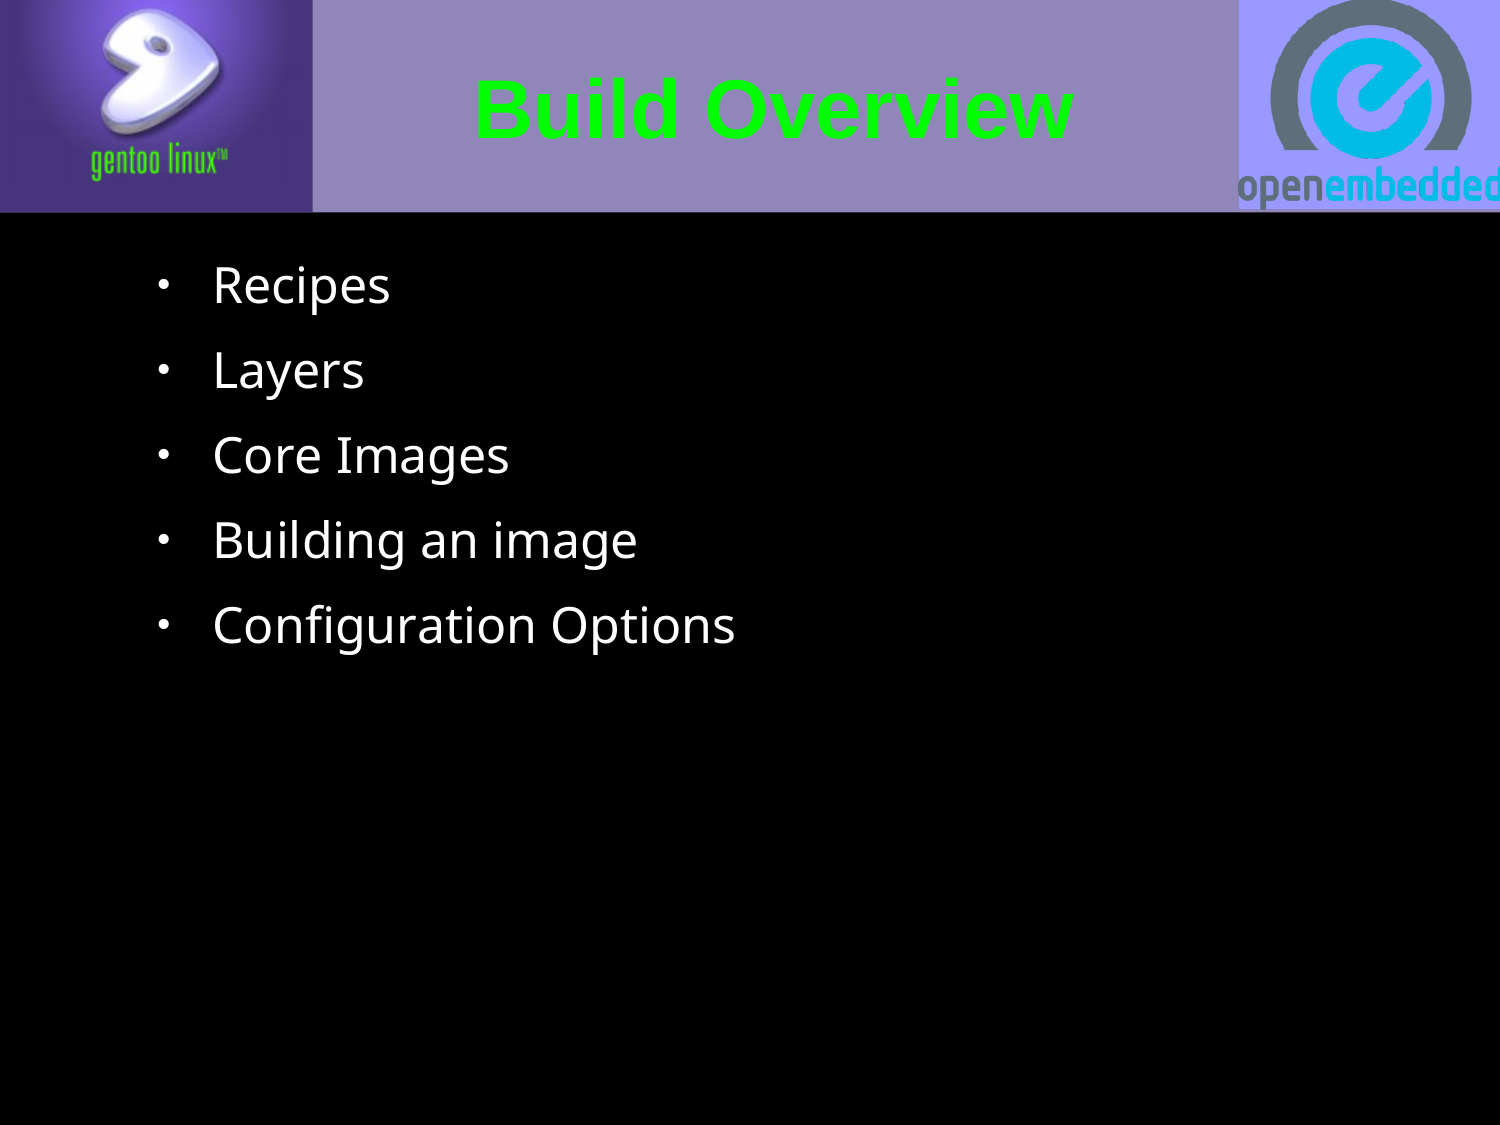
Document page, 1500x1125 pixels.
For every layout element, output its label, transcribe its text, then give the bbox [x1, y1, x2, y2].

title Build Overview [319, 12, 1230, 201]
picture [1238, 0, 1500, 210]
picture [0, 0, 302, 184]
list Recipes Layers Core Images Building an image Configuration Options [99, 249, 1388, 903]
